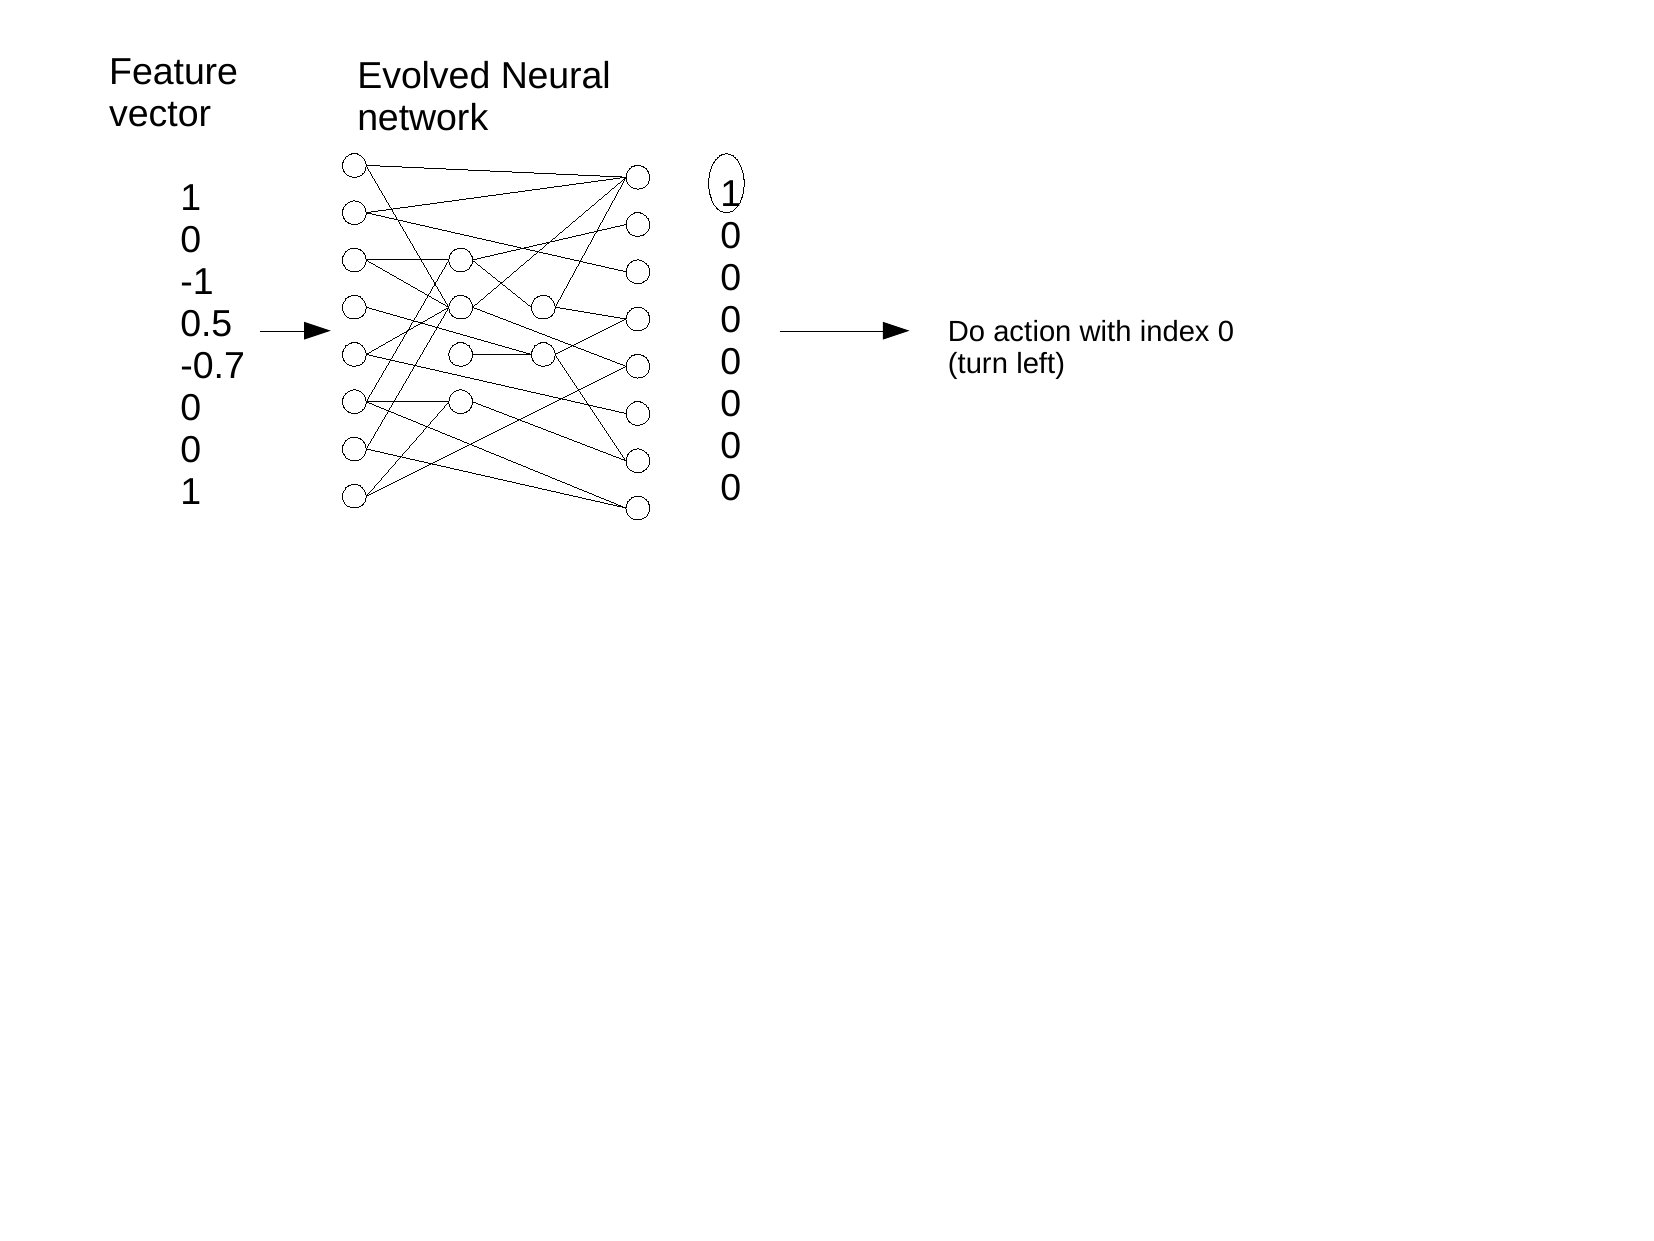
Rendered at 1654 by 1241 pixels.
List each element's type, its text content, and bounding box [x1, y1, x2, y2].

text_box 1 0 0 0 0 0 0 0 [720, 165, 733, 517]
text_box [626, 354, 650, 379]
text_box [342, 248, 367, 272]
text_box [625, 496, 650, 520]
text_box [626, 307, 650, 331]
text_box [342, 484, 367, 508]
text_box [448, 389, 473, 414]
text_box Do action with index 0 (turn left) [933, 307, 1264, 388]
text_box [448, 342, 473, 367]
text_box [342, 437, 367, 461]
text_box [708, 153, 745, 211]
text_box [626, 259, 650, 284]
text_box 1 0 -1 0.5 -0.7 0 0 1 [165, 168, 260, 520]
text_box [342, 389, 367, 414]
text_box Evolved Neural network [342, 47, 686, 147]
text_box [531, 295, 556, 319]
text_box [448, 295, 473, 319]
text_box [342, 200, 367, 225]
text_box [342, 295, 367, 319]
text_box [342, 153, 367, 178]
text_box [448, 248, 473, 272]
text_box [626, 448, 650, 473]
text_box [342, 342, 367, 367]
text_box [531, 342, 556, 367]
text_box Feature vector [94, 42, 296, 142]
text_box [626, 165, 650, 190]
text_box [626, 212, 650, 237]
text_box [626, 401, 650, 426]
